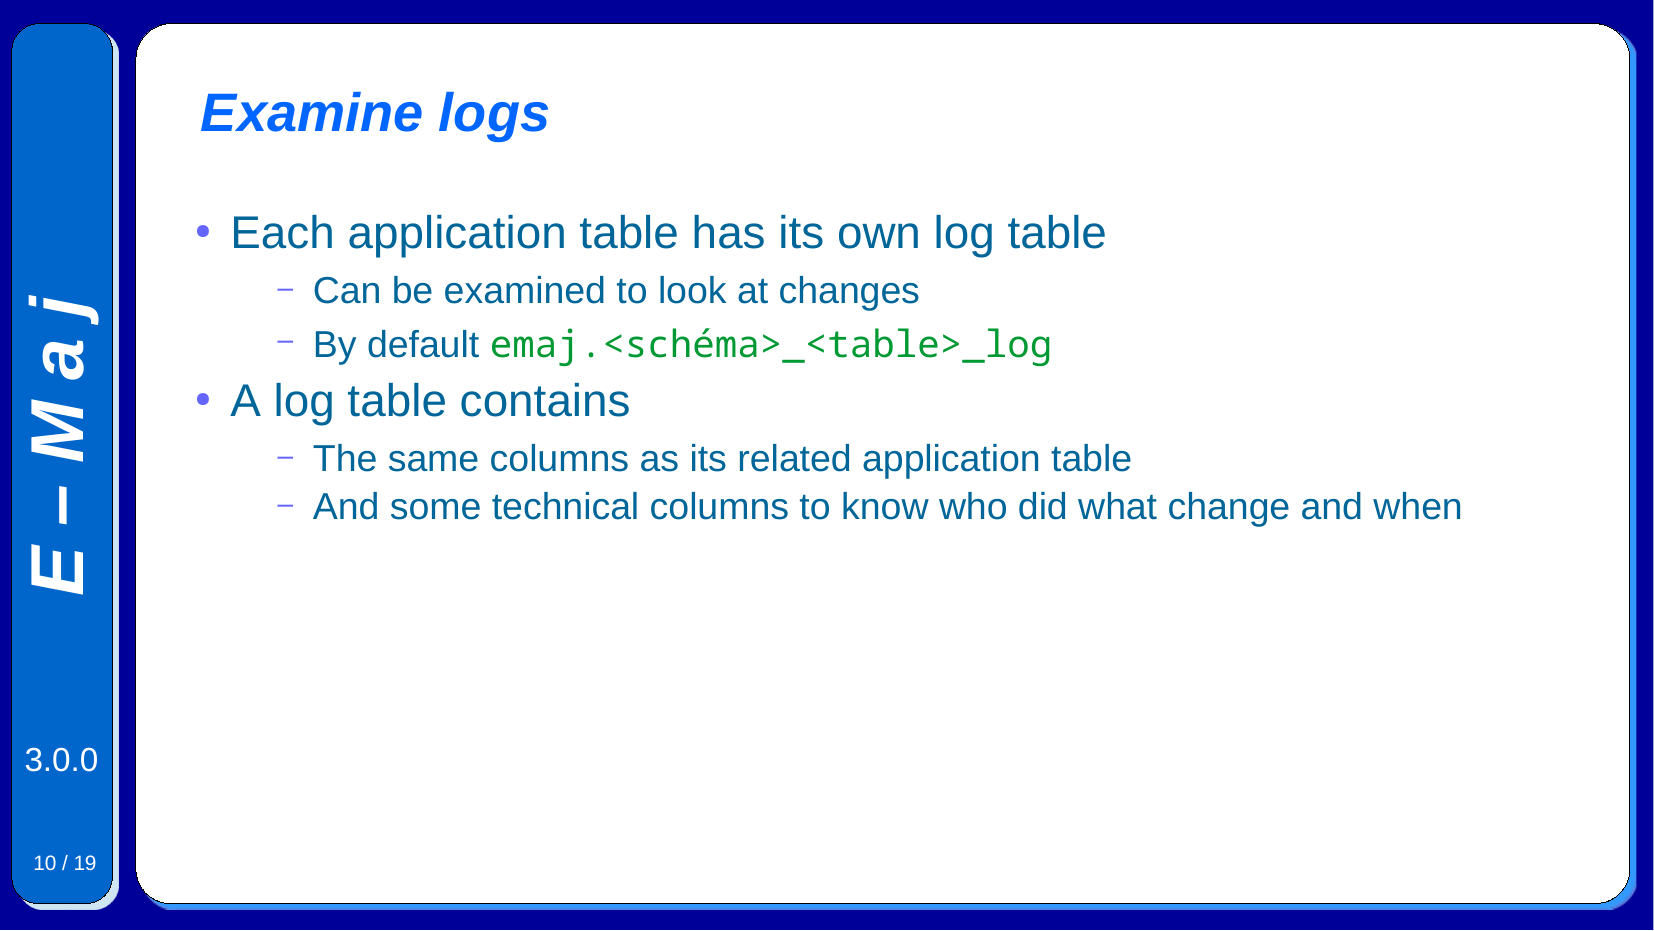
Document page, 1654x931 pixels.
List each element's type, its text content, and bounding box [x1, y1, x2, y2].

title Examine logs [200, 34, 1575, 191]
list Each application table has its own log table Can be examined to look at changes By default emaj.<schéma>_<table>_log A log table contains The same columns as its related application table And some technical columns to know who did what change and when [177, 206, 1587, 867]
